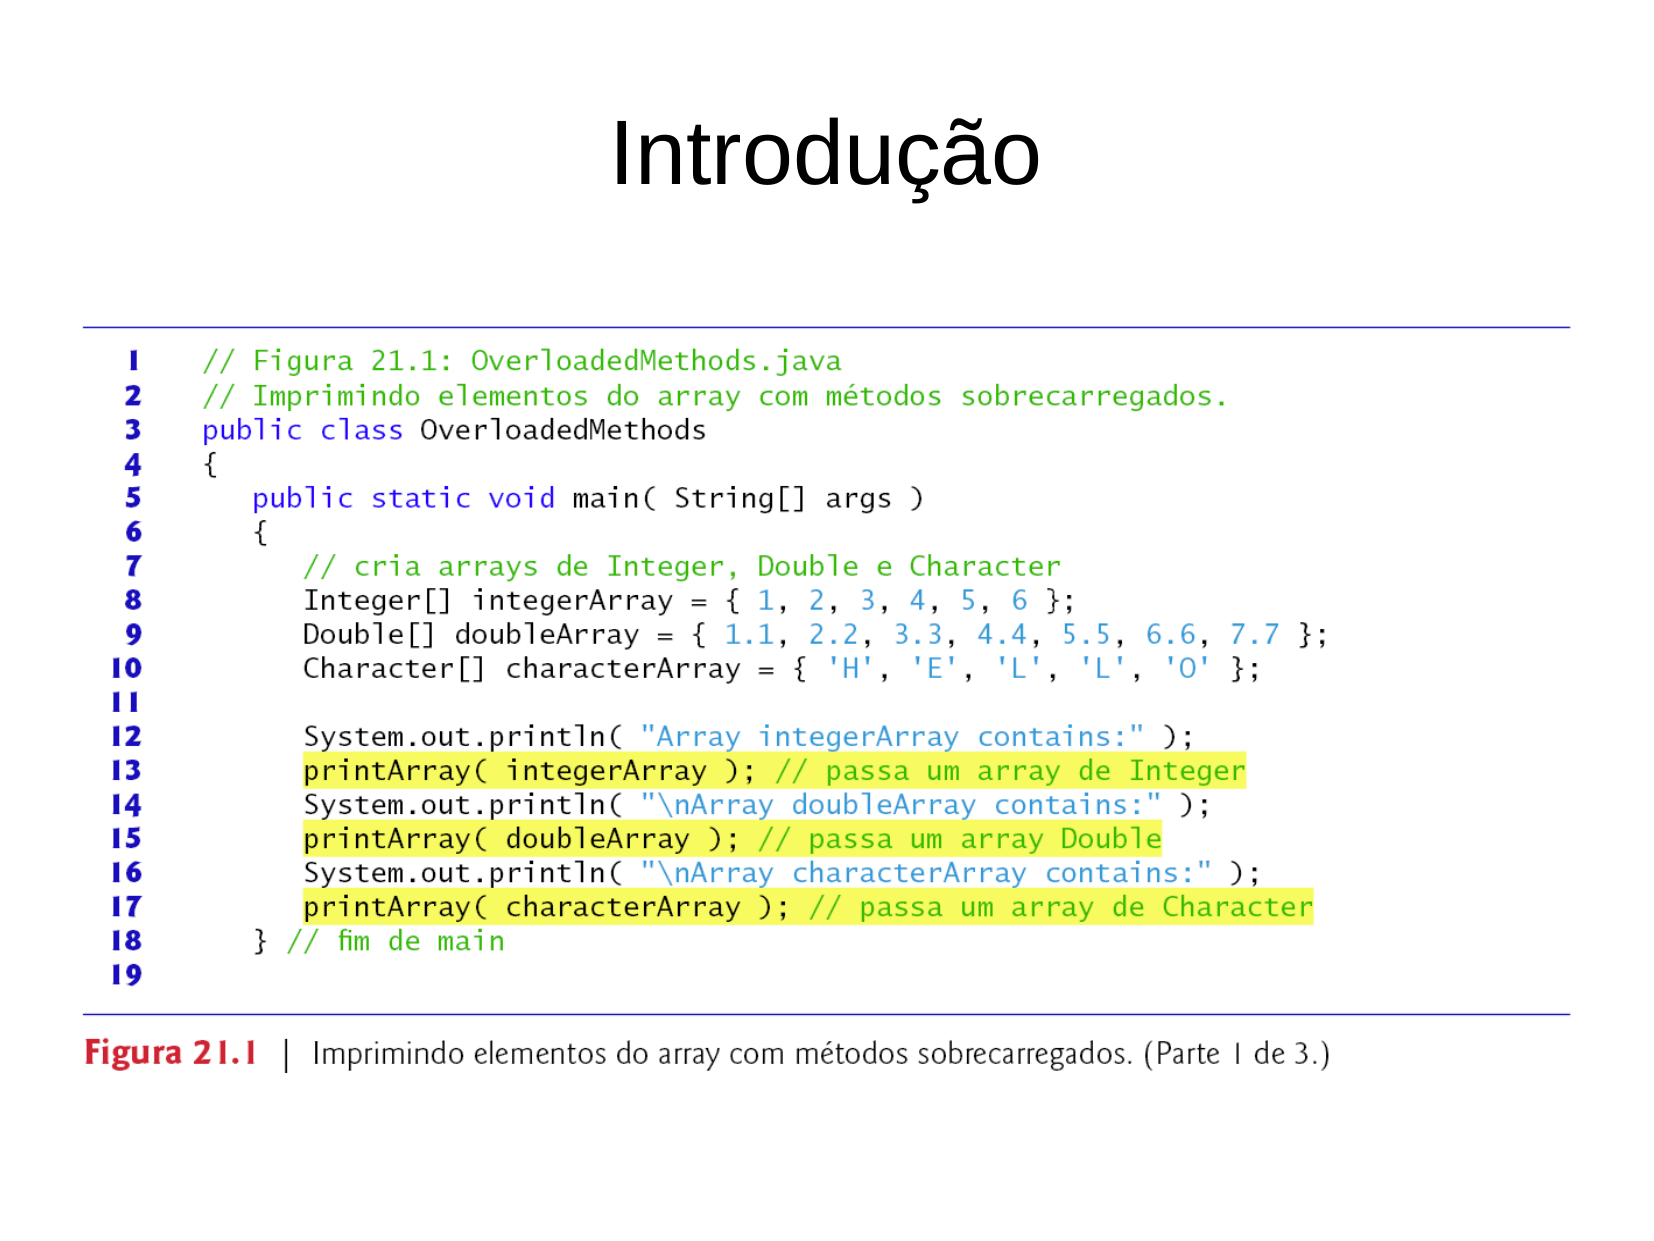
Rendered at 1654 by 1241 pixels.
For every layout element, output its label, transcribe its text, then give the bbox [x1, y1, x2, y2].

title Introdução [82, 49, 1571, 257]
picture [82, 326, 1571, 1073]
